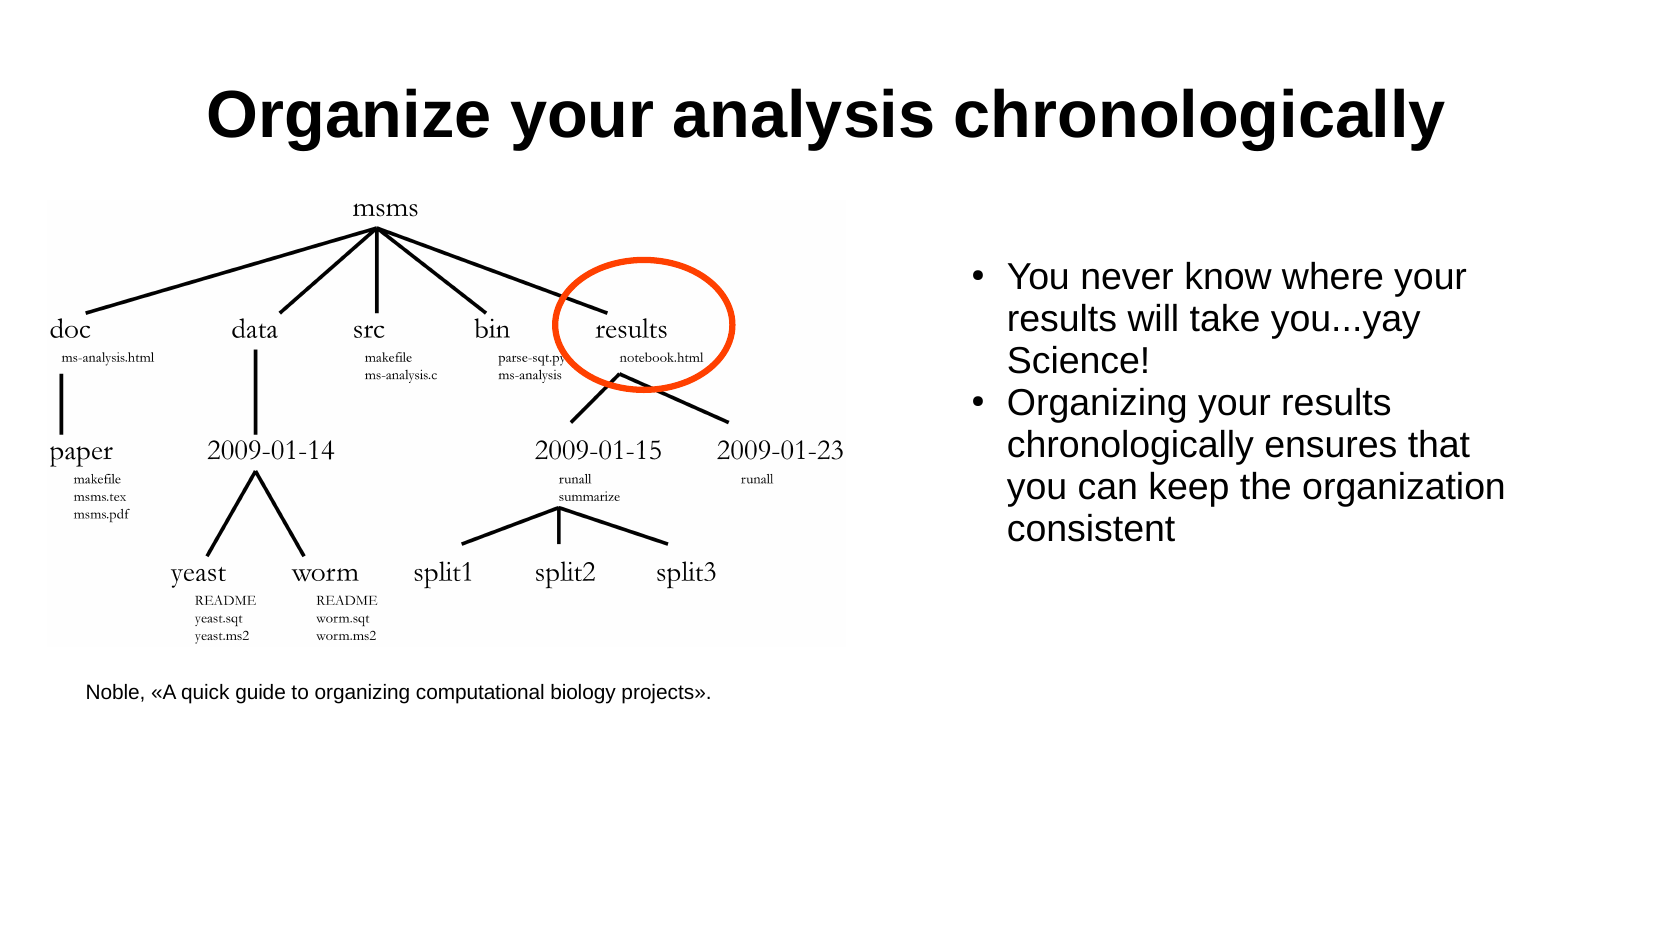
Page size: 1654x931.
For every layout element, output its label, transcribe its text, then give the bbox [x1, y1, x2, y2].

picture [47, 200, 846, 647]
title Organize your analysis chronologically [82, 37, 1571, 193]
text_box You never know where your results will take you...yay Science! Organizing your results chronologically ensures that you can keep the organization consistent [956, 248, 1536, 557]
text_box Noble, «A quick guide to organizing computational biology projects». [70, 673, 727, 712]
